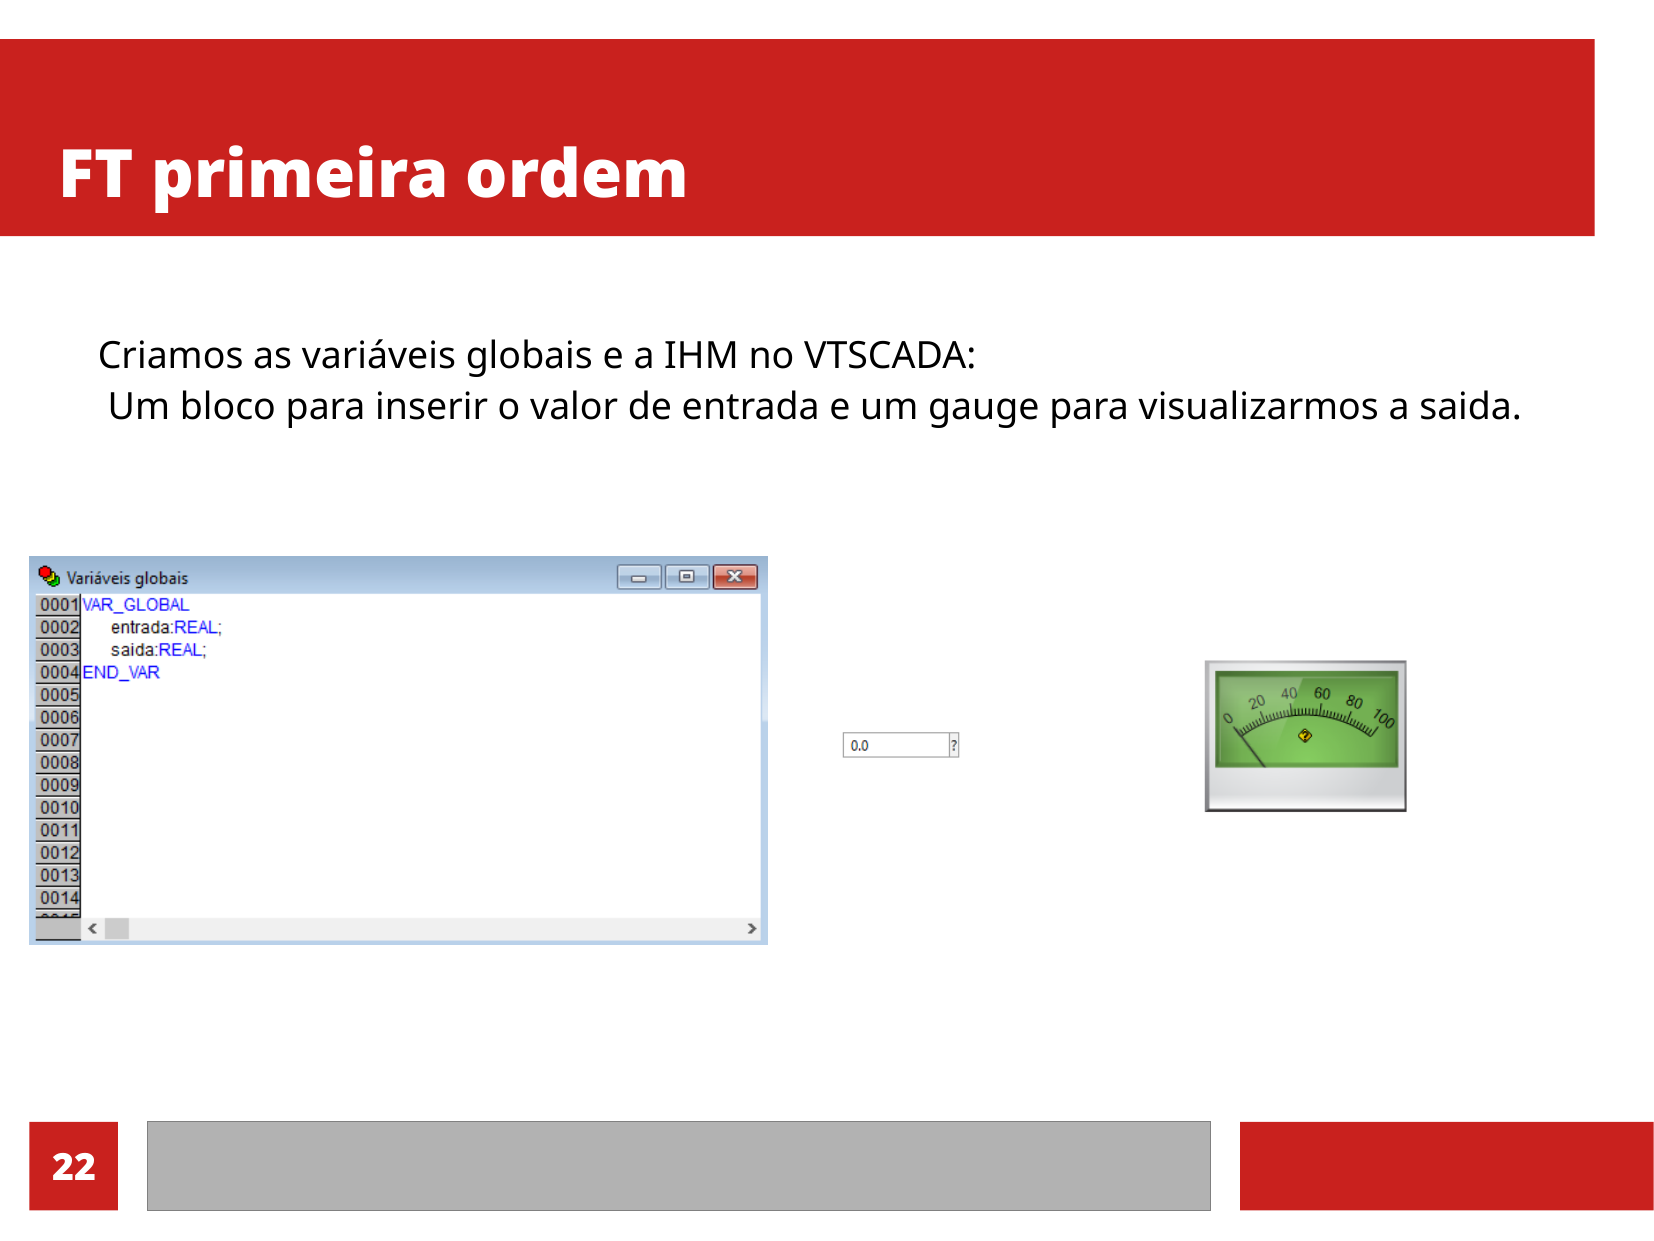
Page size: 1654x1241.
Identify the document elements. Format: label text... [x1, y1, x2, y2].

picture [806, 590, 1447, 893]
title FT primeira ordem [58, 58, 1595, 217]
text_box Criamos as variáveis globais e a IHM no VTSCADA: Um bloco para inserir o valor de entrada e um gauge para visualizarmos a saida. [83, 321, 1565, 431]
picture [29, 556, 768, 945]
